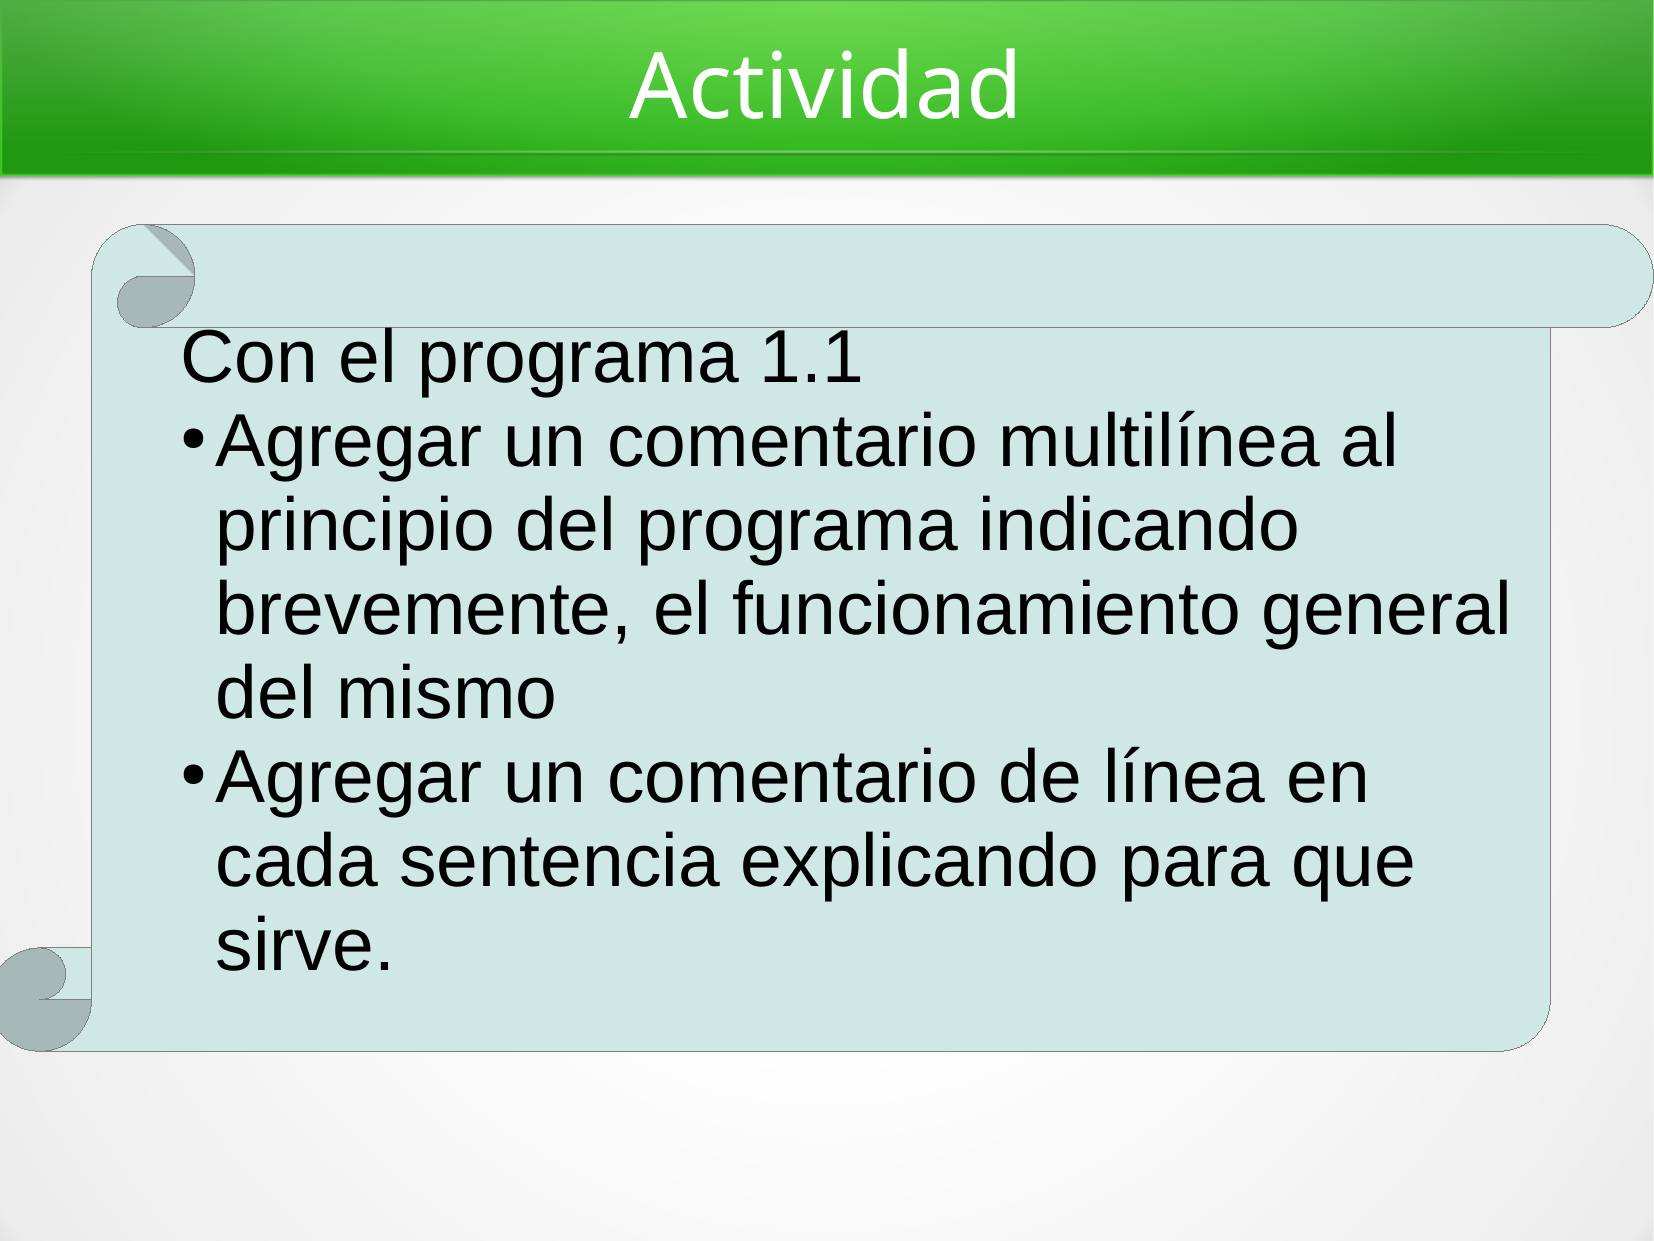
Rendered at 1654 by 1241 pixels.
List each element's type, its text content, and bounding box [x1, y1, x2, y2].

picture [0, 284, 1654, 1241]
text_box Con el programa 1.1 Agregar un comentario multilínea al principio del programa indicando brevemente, el funcionamiento general del mismo Agregar un comentario de línea en cada sentencia explicando para que sirve. [165, 307, 1536, 994]
picture [0, 0, 1654, 965]
text_box [0, 224, 1654, 1052]
title Actividad [82, 11, 1571, 154]
